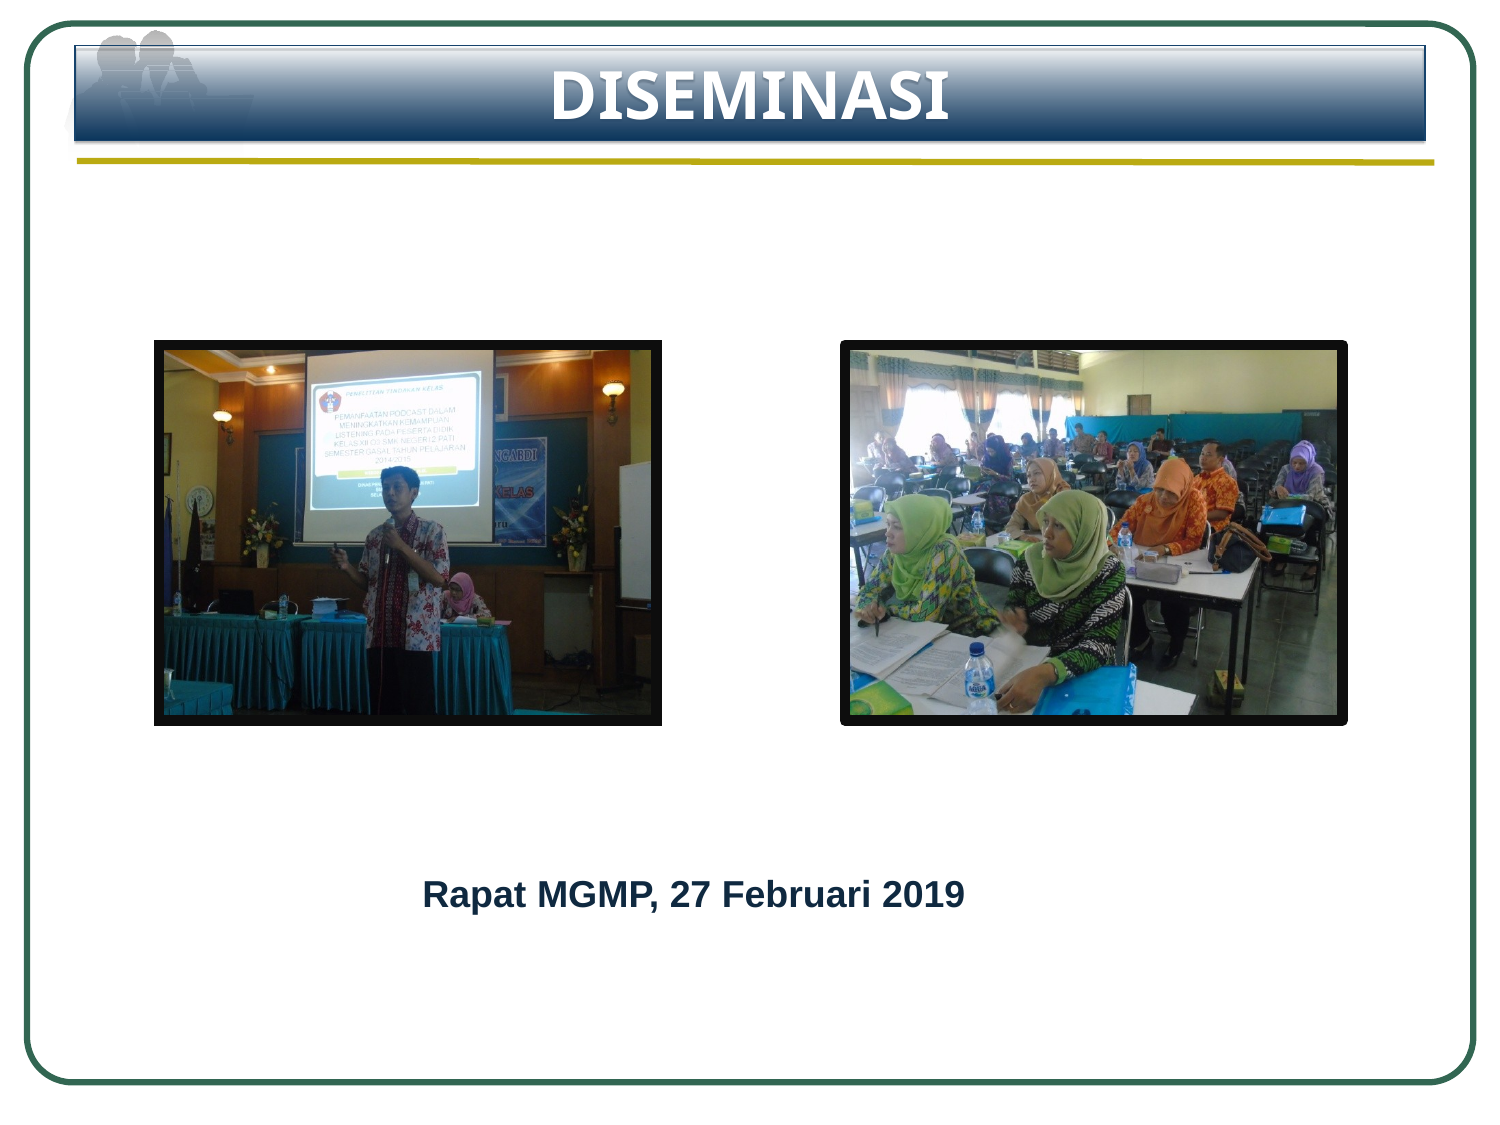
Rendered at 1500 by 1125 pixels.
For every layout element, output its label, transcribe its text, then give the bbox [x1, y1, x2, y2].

text_box Rapat MGMP, 27 Februari 2019 [407, 862, 1096, 923]
text_box DISEMINASI [74, 45, 1425, 141]
picture [1073, 709, 1090, 716]
picture [849, 350, 1338, 716]
picture [163, 350, 652, 716]
picture [492, 647, 499, 655]
